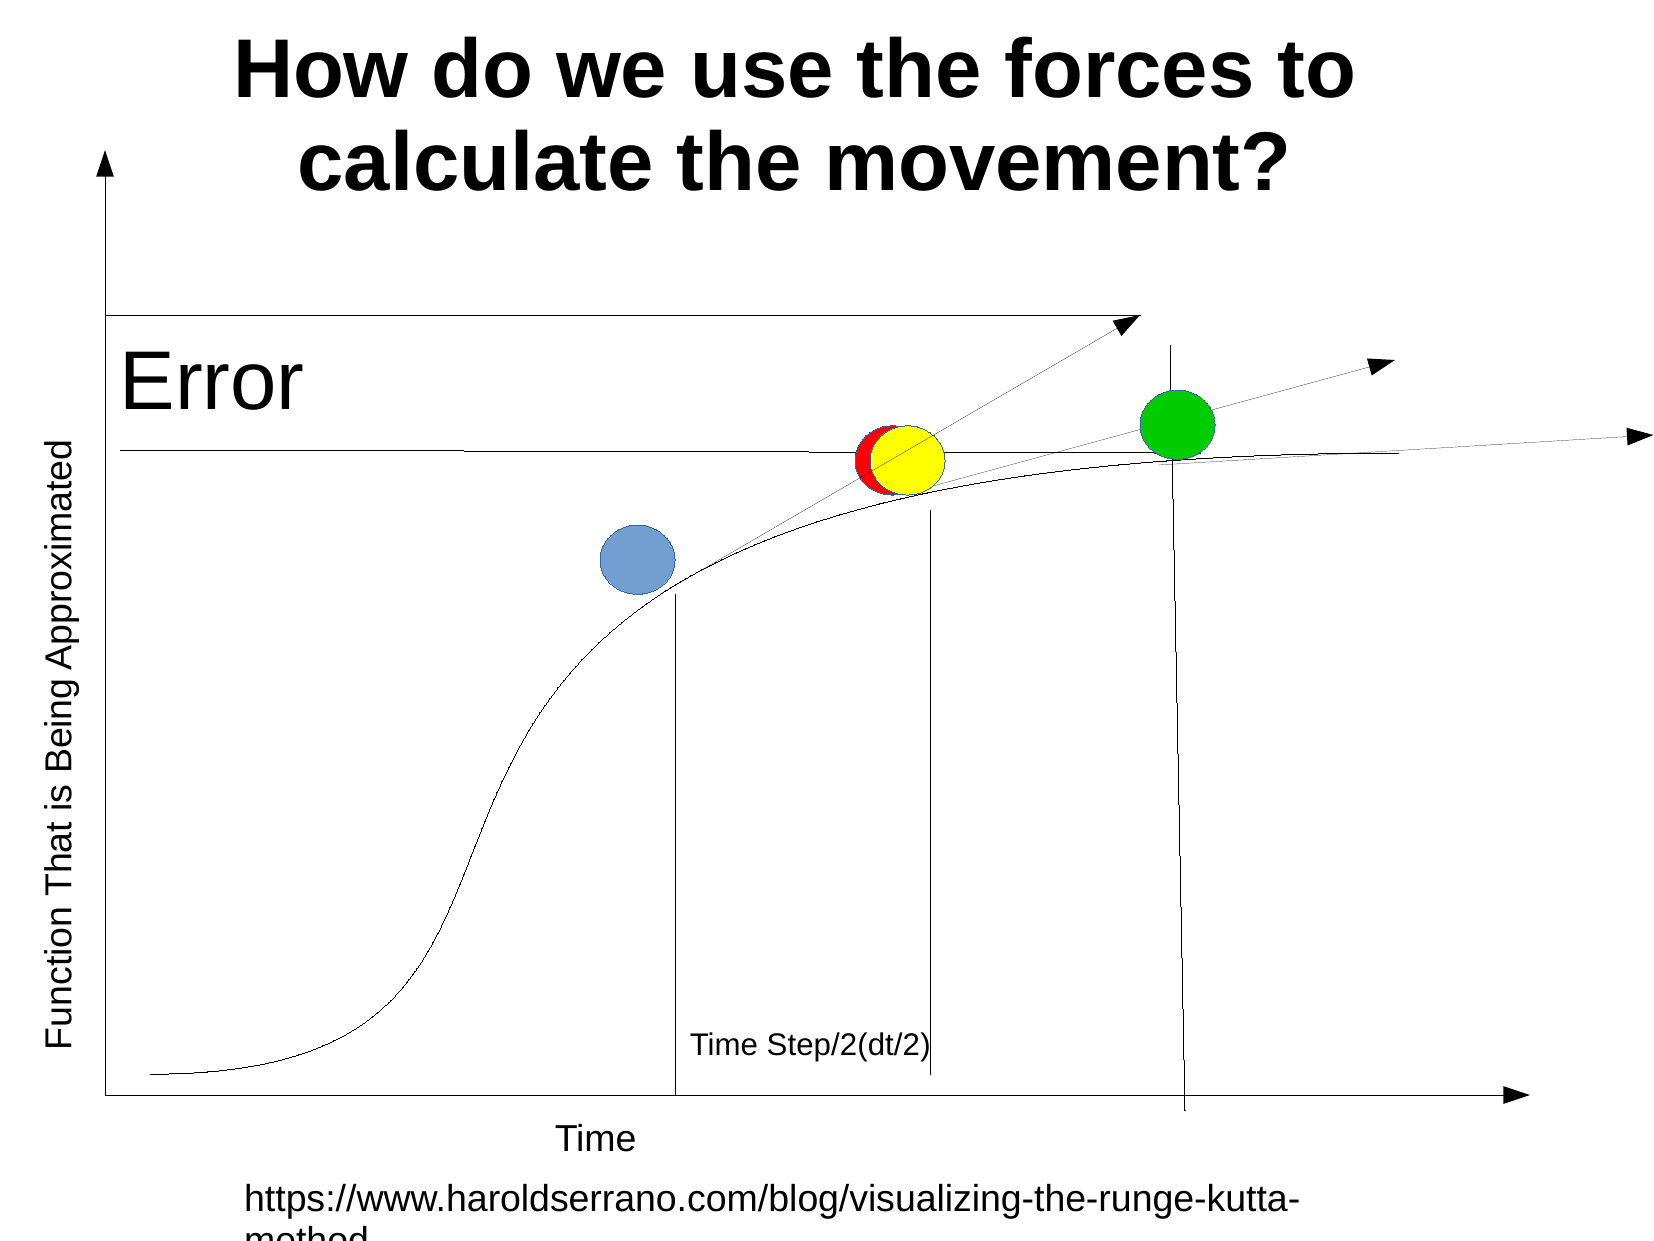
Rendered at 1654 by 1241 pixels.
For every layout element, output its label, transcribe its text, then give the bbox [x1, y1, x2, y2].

text_box [1140, 390, 1216, 460]
text_box [600, 525, 676, 595]
text_box [860, 435, 946, 496]
text_box Time Step/2(dt/2) [675, 1020, 1141, 1110]
text_box How do we use the forces to calculate the movement? [195, 15, 1396, 216]
text_box [855, 425, 933, 477]
text_box https://www.haroldserrano.com/blog/visualizing-the-runge-kutta-method [229, 1170, 1441, 1227]
text_box Error [105, 327, 361, 436]
text_box Time [540, 1110, 1396, 1167]
text_box Function That is Being Approximated [30, 210, 87, 1066]
